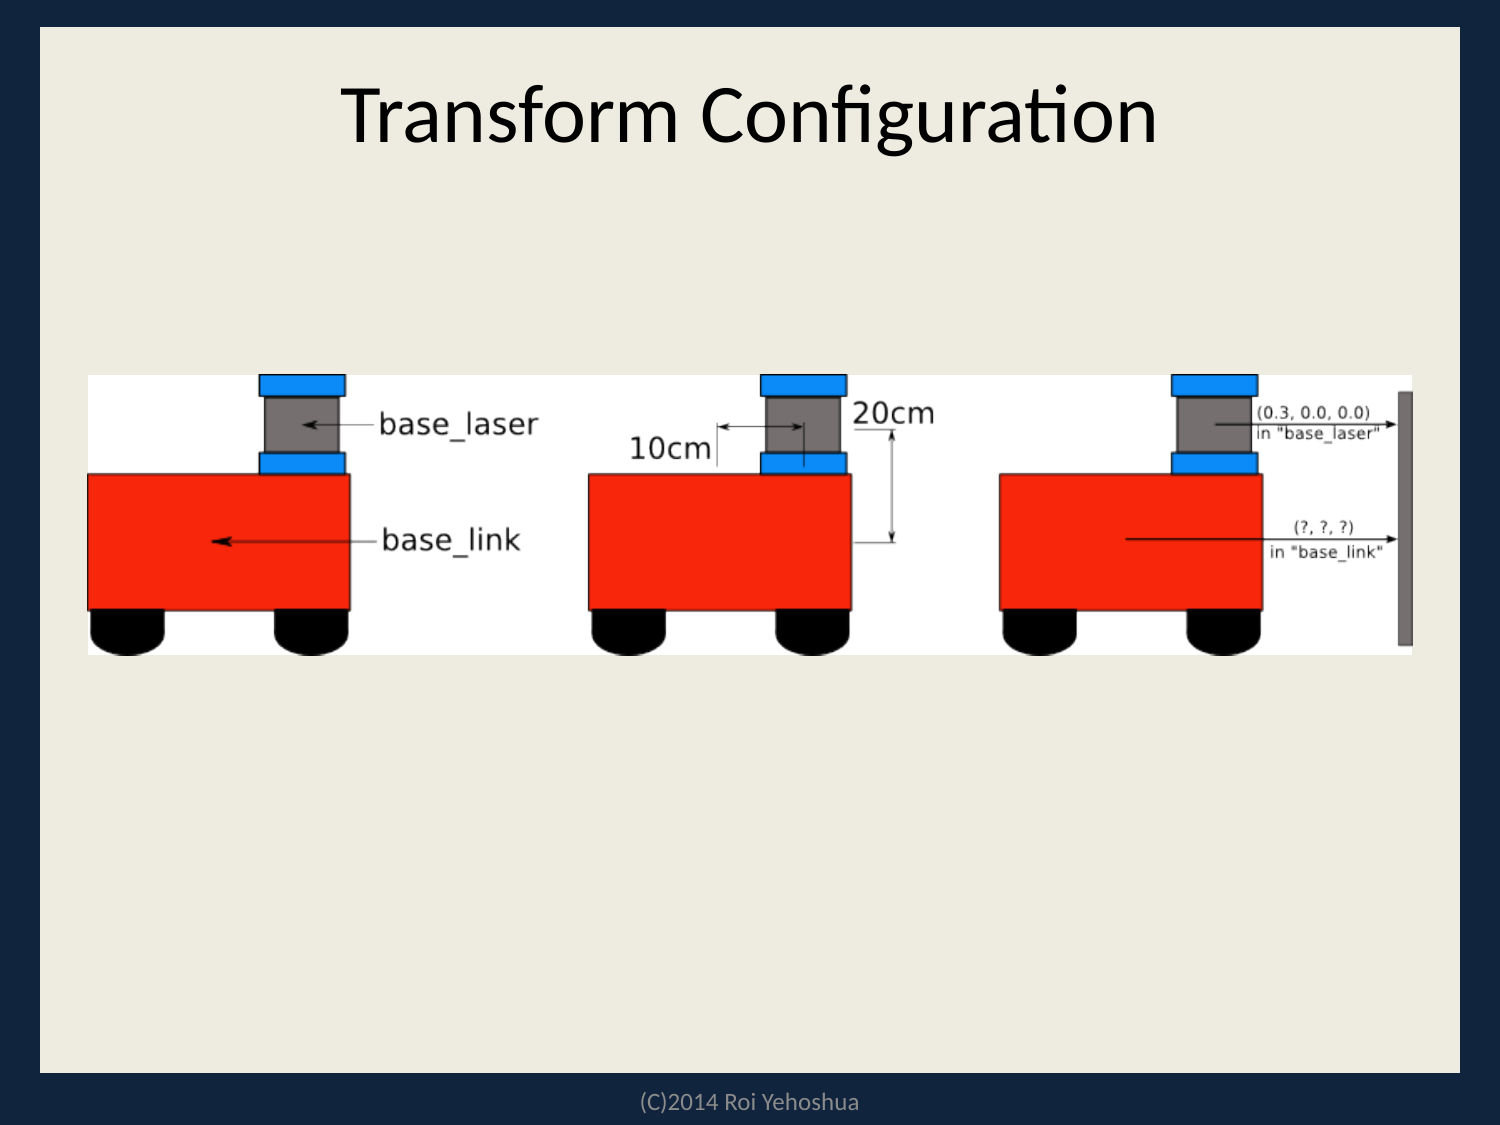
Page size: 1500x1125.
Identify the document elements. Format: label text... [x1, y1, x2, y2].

picture [87, 374, 1413, 656]
footer (C)2014 Roi Yehoshua [512, 1074, 988, 1125]
title Transform Configuration [37, 31, 1463, 188]
